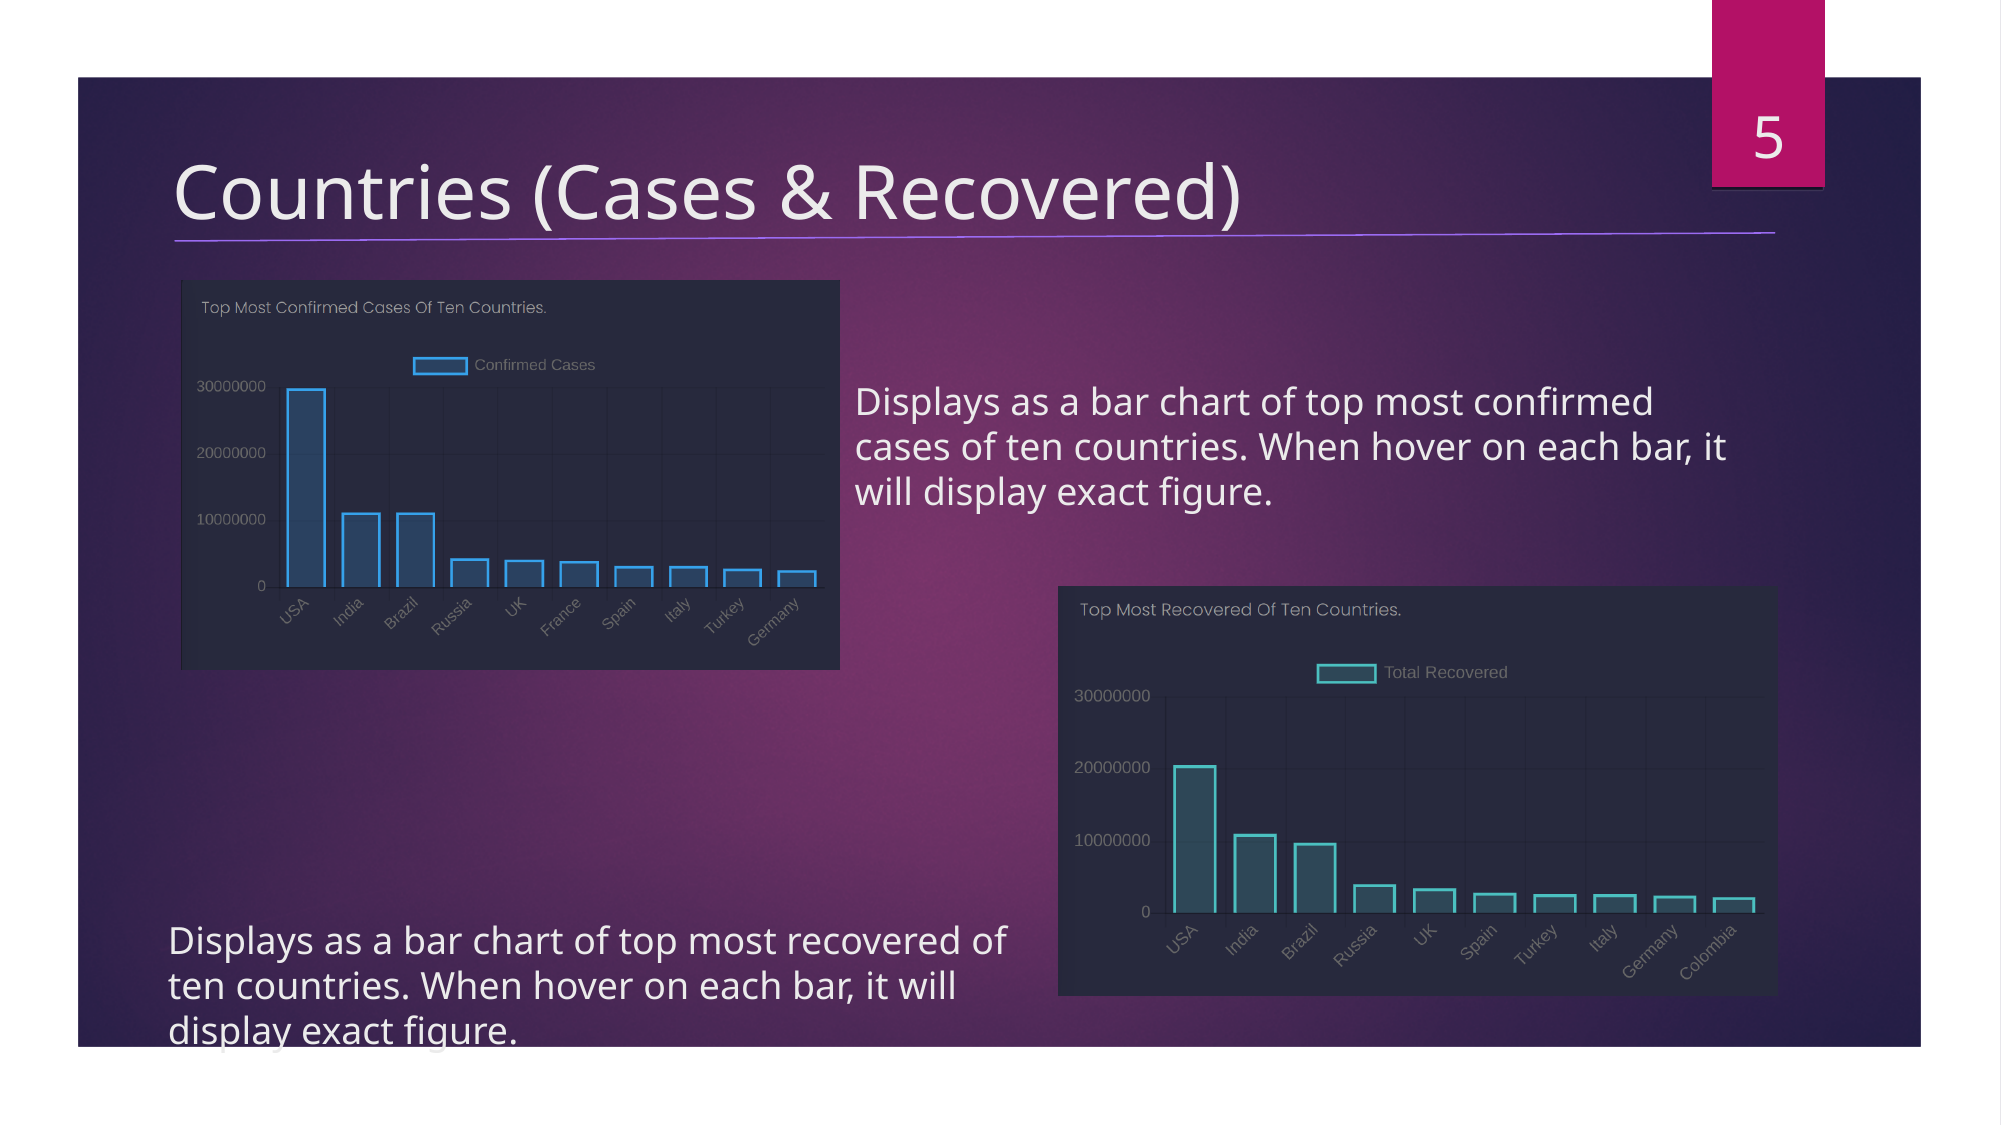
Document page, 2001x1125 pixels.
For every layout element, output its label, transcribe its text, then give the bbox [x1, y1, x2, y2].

picture [1058, 586, 1778, 996]
text_box Displays as a bar chart of top most recovered of ten countries. When hover on each bar, it will display exact figure. [152, 909, 1060, 1014]
title Countries (Cases & Recovered) [157, 99, 1606, 243]
text_box 5 [1737, 43, 1842, 178]
text_box [1034, 285, 1777, 909]
picture [181, 280, 840, 671]
text_box Displays as a bar chart of top most confirmed cases of ten countries. When hover on each bar, it will display exact figure. [839, 370, 1764, 465]
